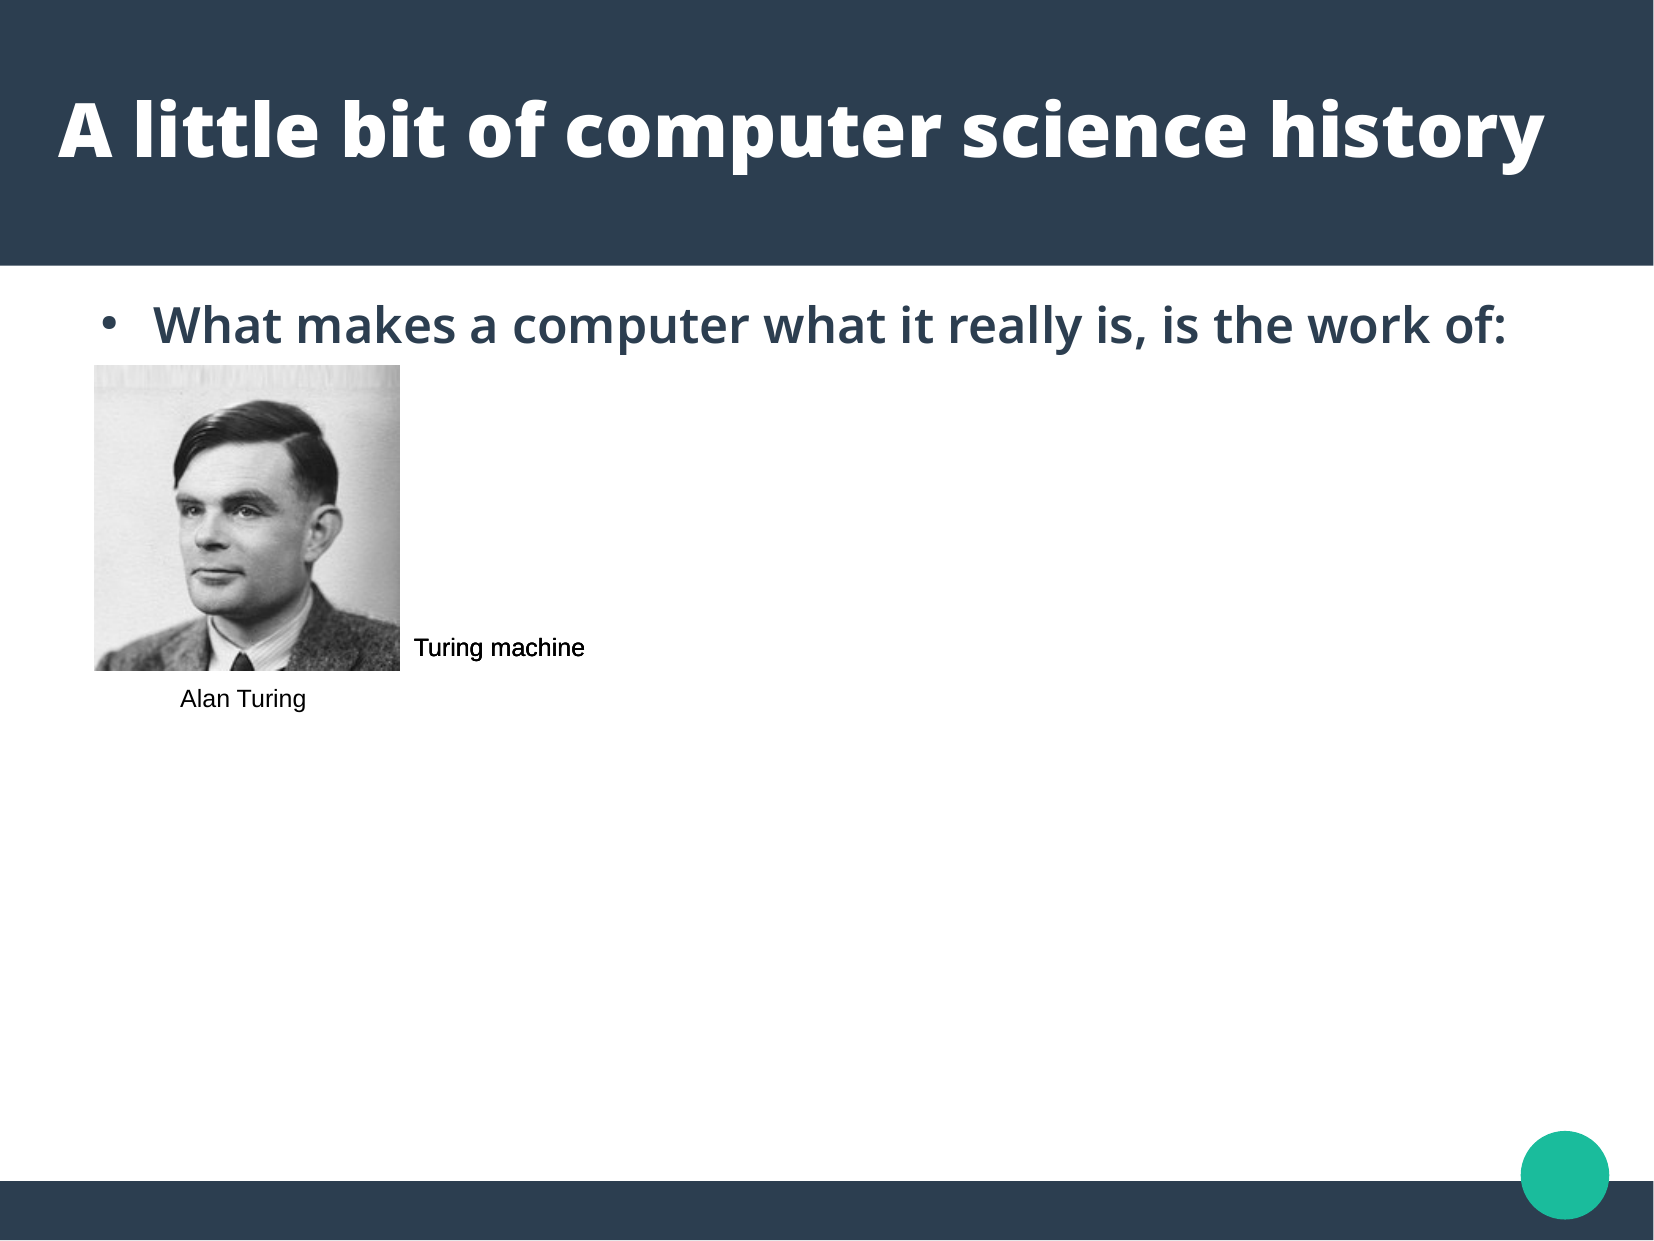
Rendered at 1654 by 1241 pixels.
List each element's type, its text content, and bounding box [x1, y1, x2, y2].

text_box Alan Turing [165, 677, 322, 721]
picture [94, 365, 400, 671]
title A little bit of computer science history [59, 49, 1595, 207]
list What makes a computer what it really is, is the work of: [82, 290, 1571, 378]
text_box Turing machine [399, 626, 601, 669]
